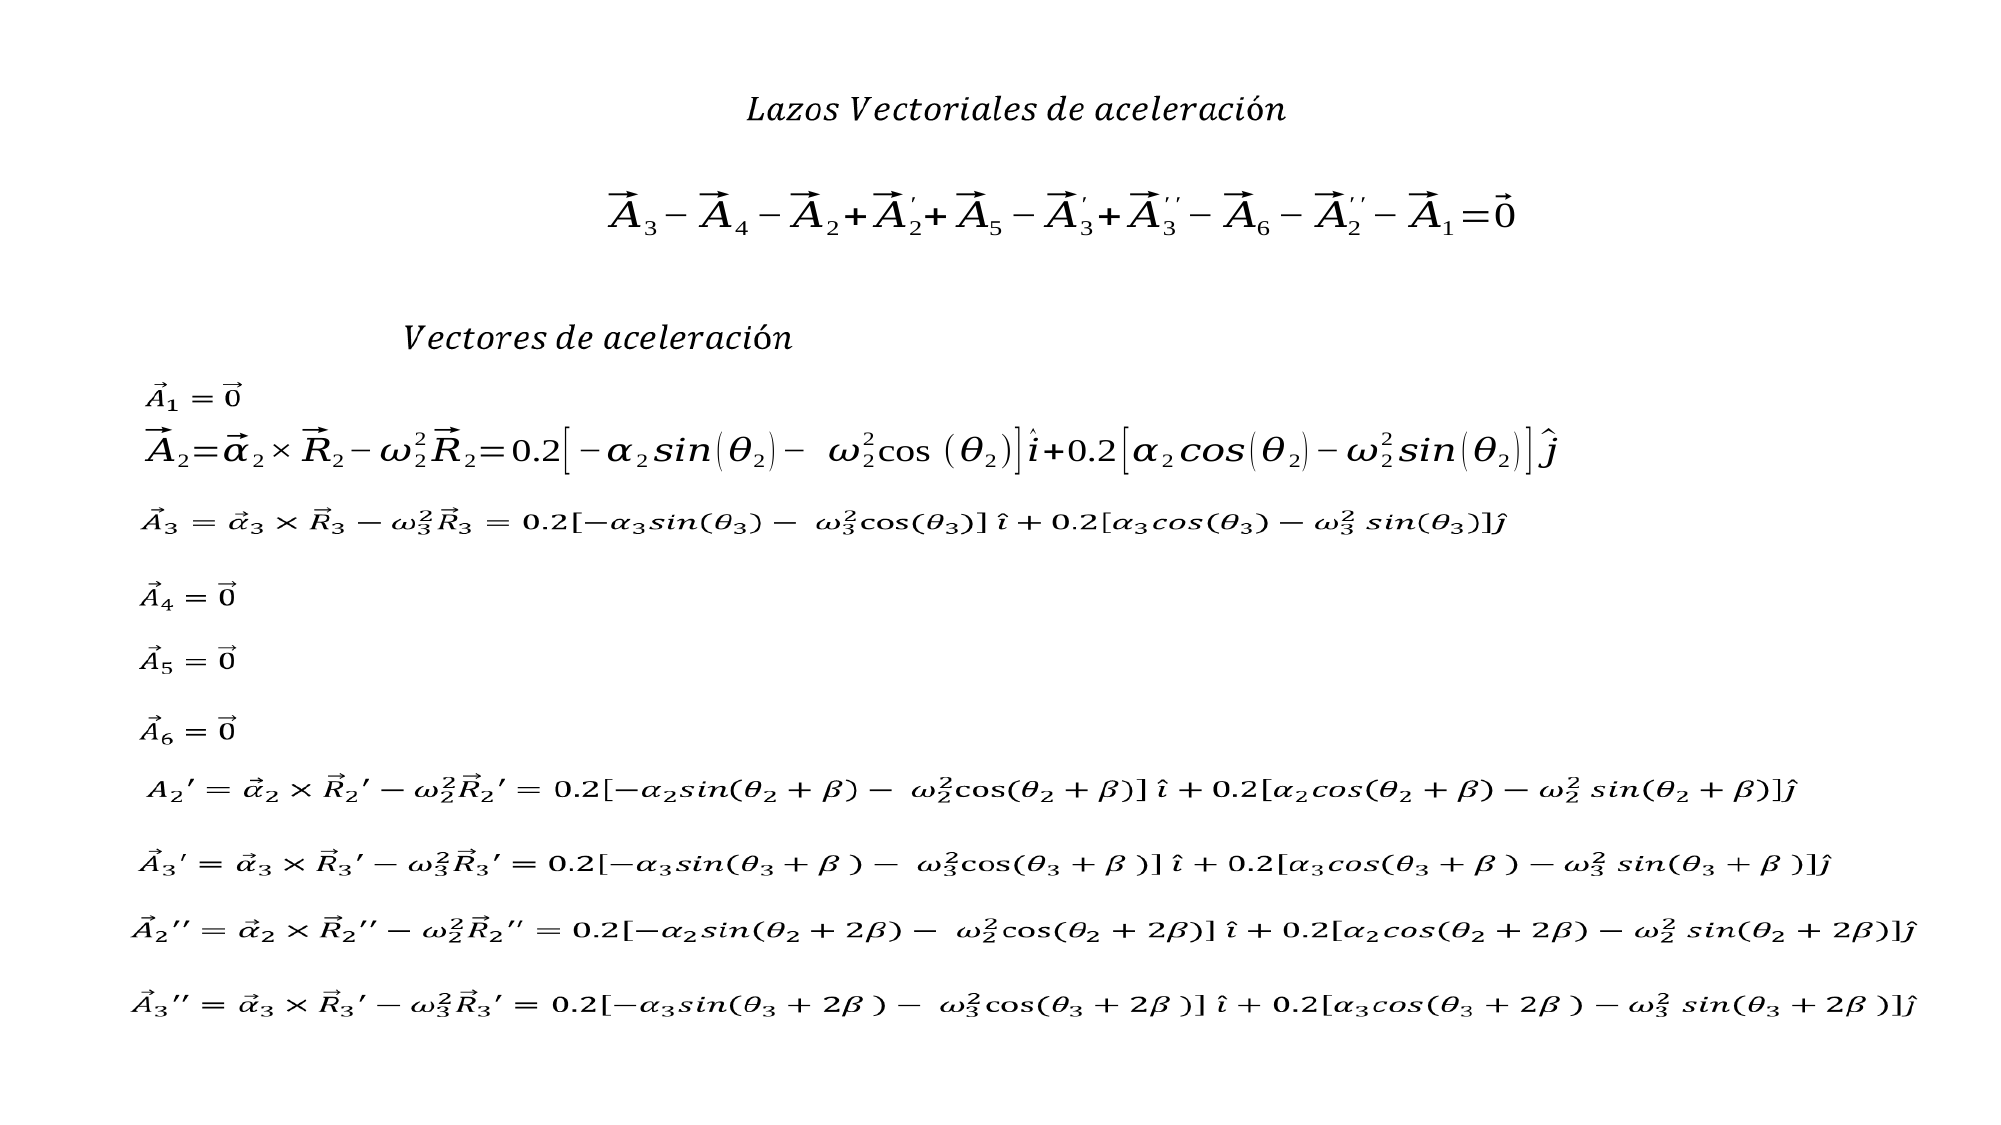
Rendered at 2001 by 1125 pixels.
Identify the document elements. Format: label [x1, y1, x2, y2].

chart [132, 426, 1570, 478]
text_box [390, 315, 806, 362]
text_box [124, 833, 1888, 886]
text_box [732, 87, 1300, 133]
text_box [127, 628, 248, 680]
text_box [127, 564, 248, 616]
text_box [132, 365, 253, 417]
text_box [127, 698, 248, 750]
text_box [117, 974, 1974, 1027]
text_box [127, 492, 1564, 544]
text_box [117, 900, 1974, 952]
chart [594, 189, 1528, 241]
text_box [132, 761, 1853, 813]
